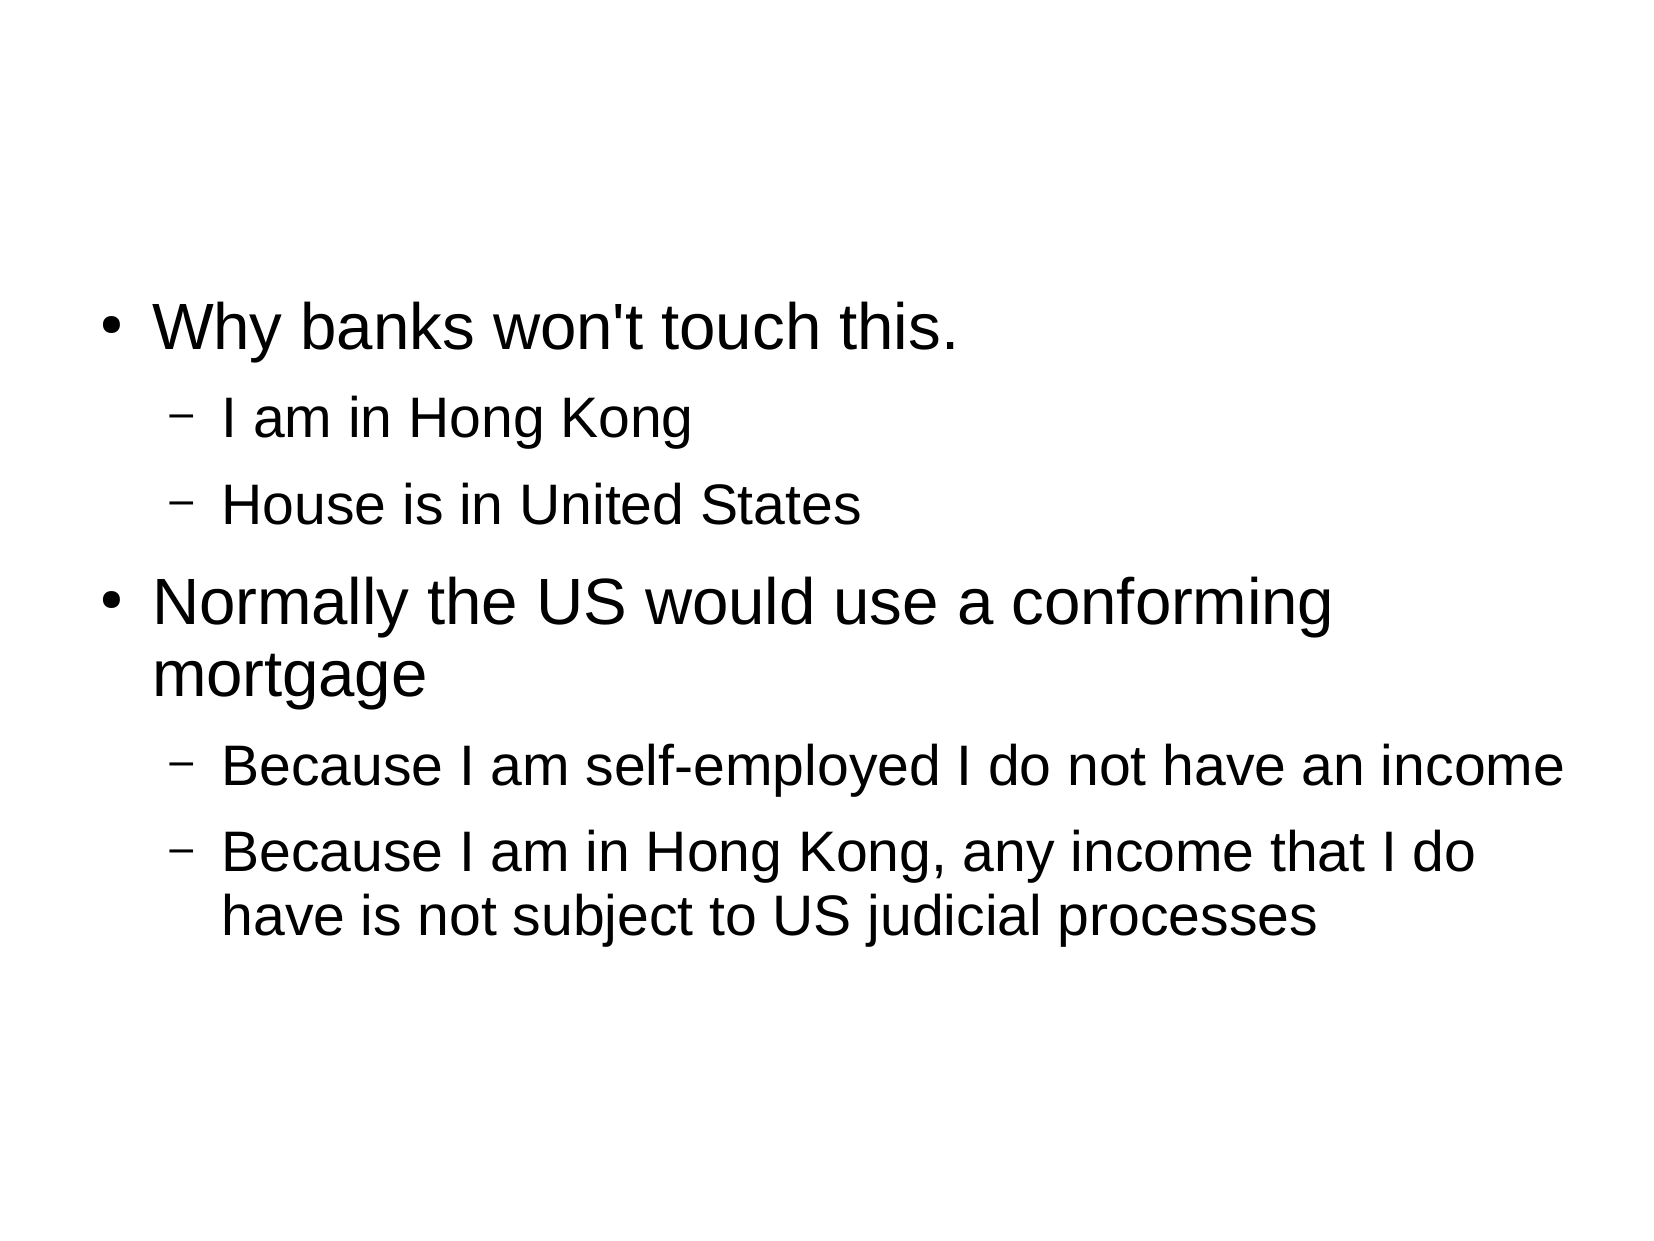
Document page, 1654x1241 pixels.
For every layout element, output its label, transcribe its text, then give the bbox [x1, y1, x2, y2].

list Why banks won't touch this. I am in Hong Kong House is in United States Normally the US would use a conforming mortgage Because I am self-employed I do not have an income Because I am in Hong Kong, any income that I do have is not subject to US judicial processes [82, 290, 1571, 1010]
